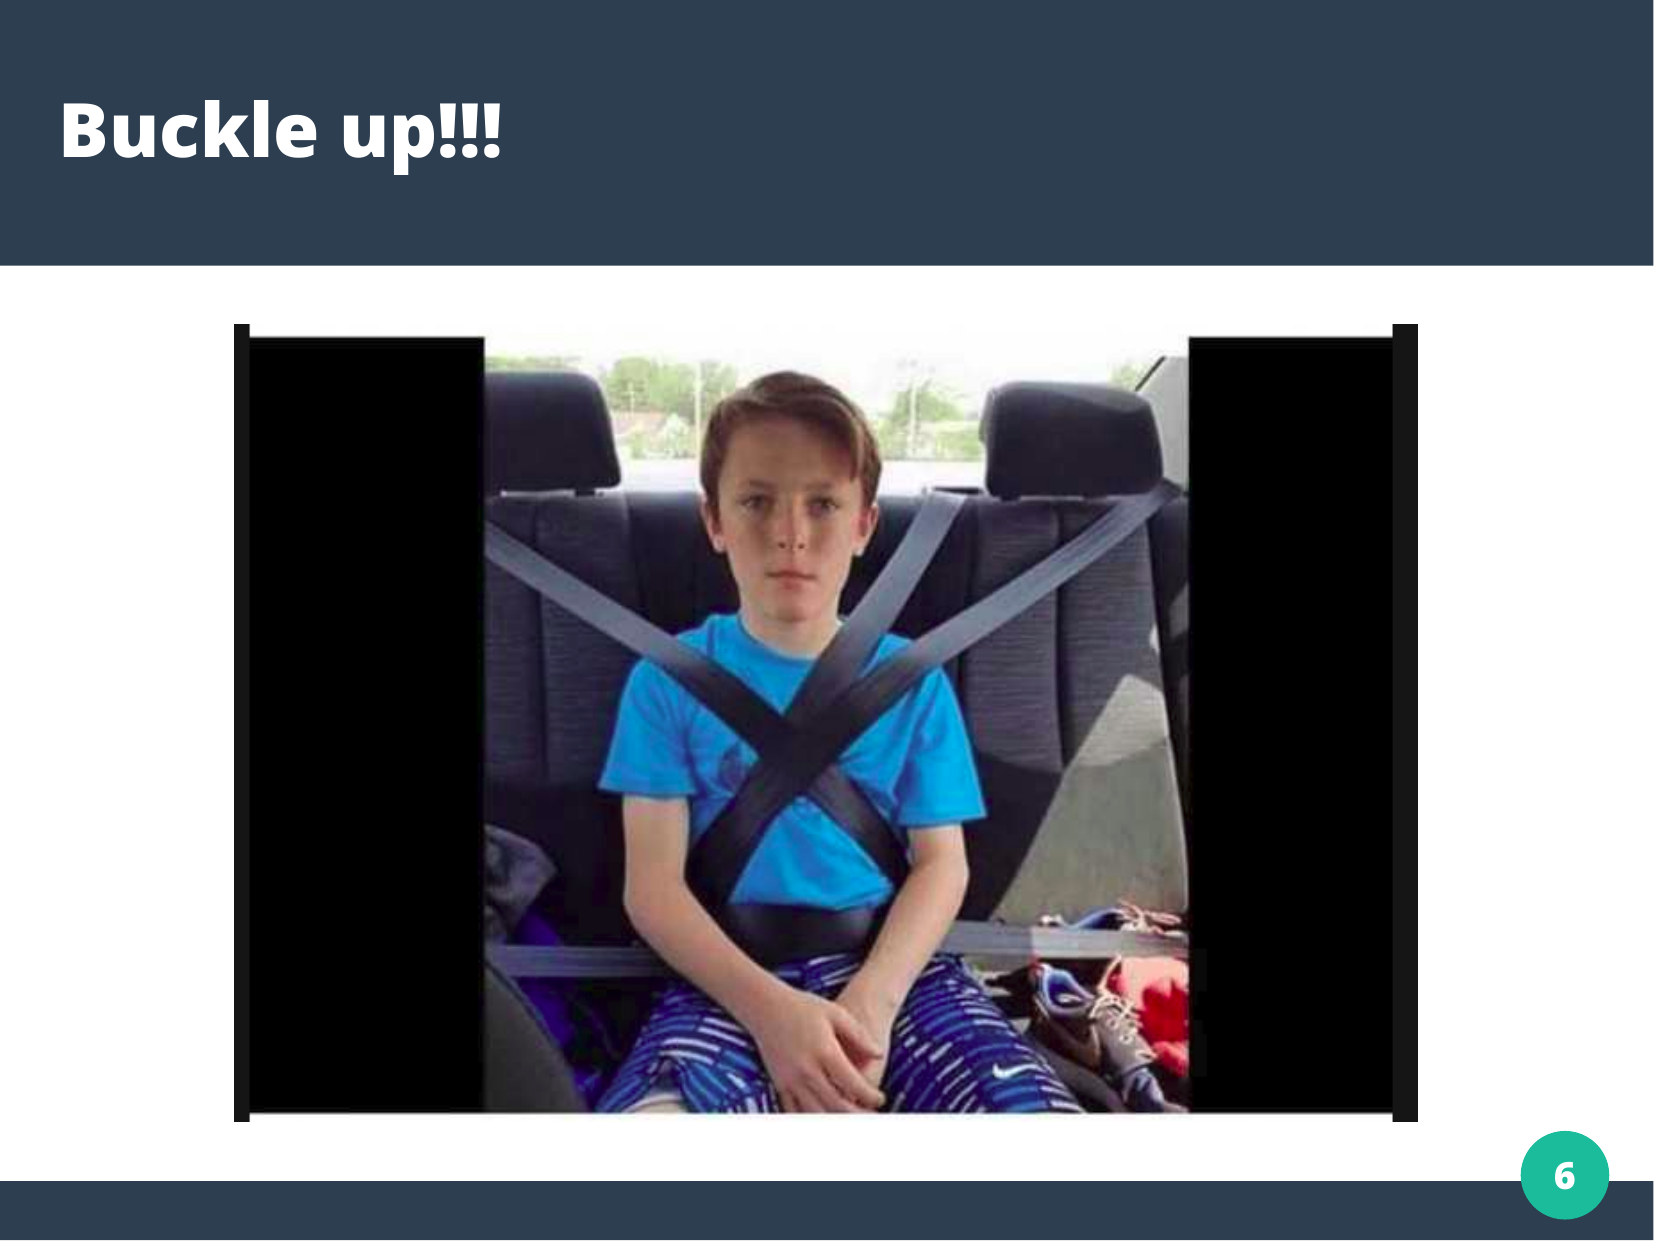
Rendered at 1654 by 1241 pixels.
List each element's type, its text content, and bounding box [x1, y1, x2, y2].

picture [234, 324, 1418, 1123]
title Buckle up!!! [59, 49, 1595, 207]
